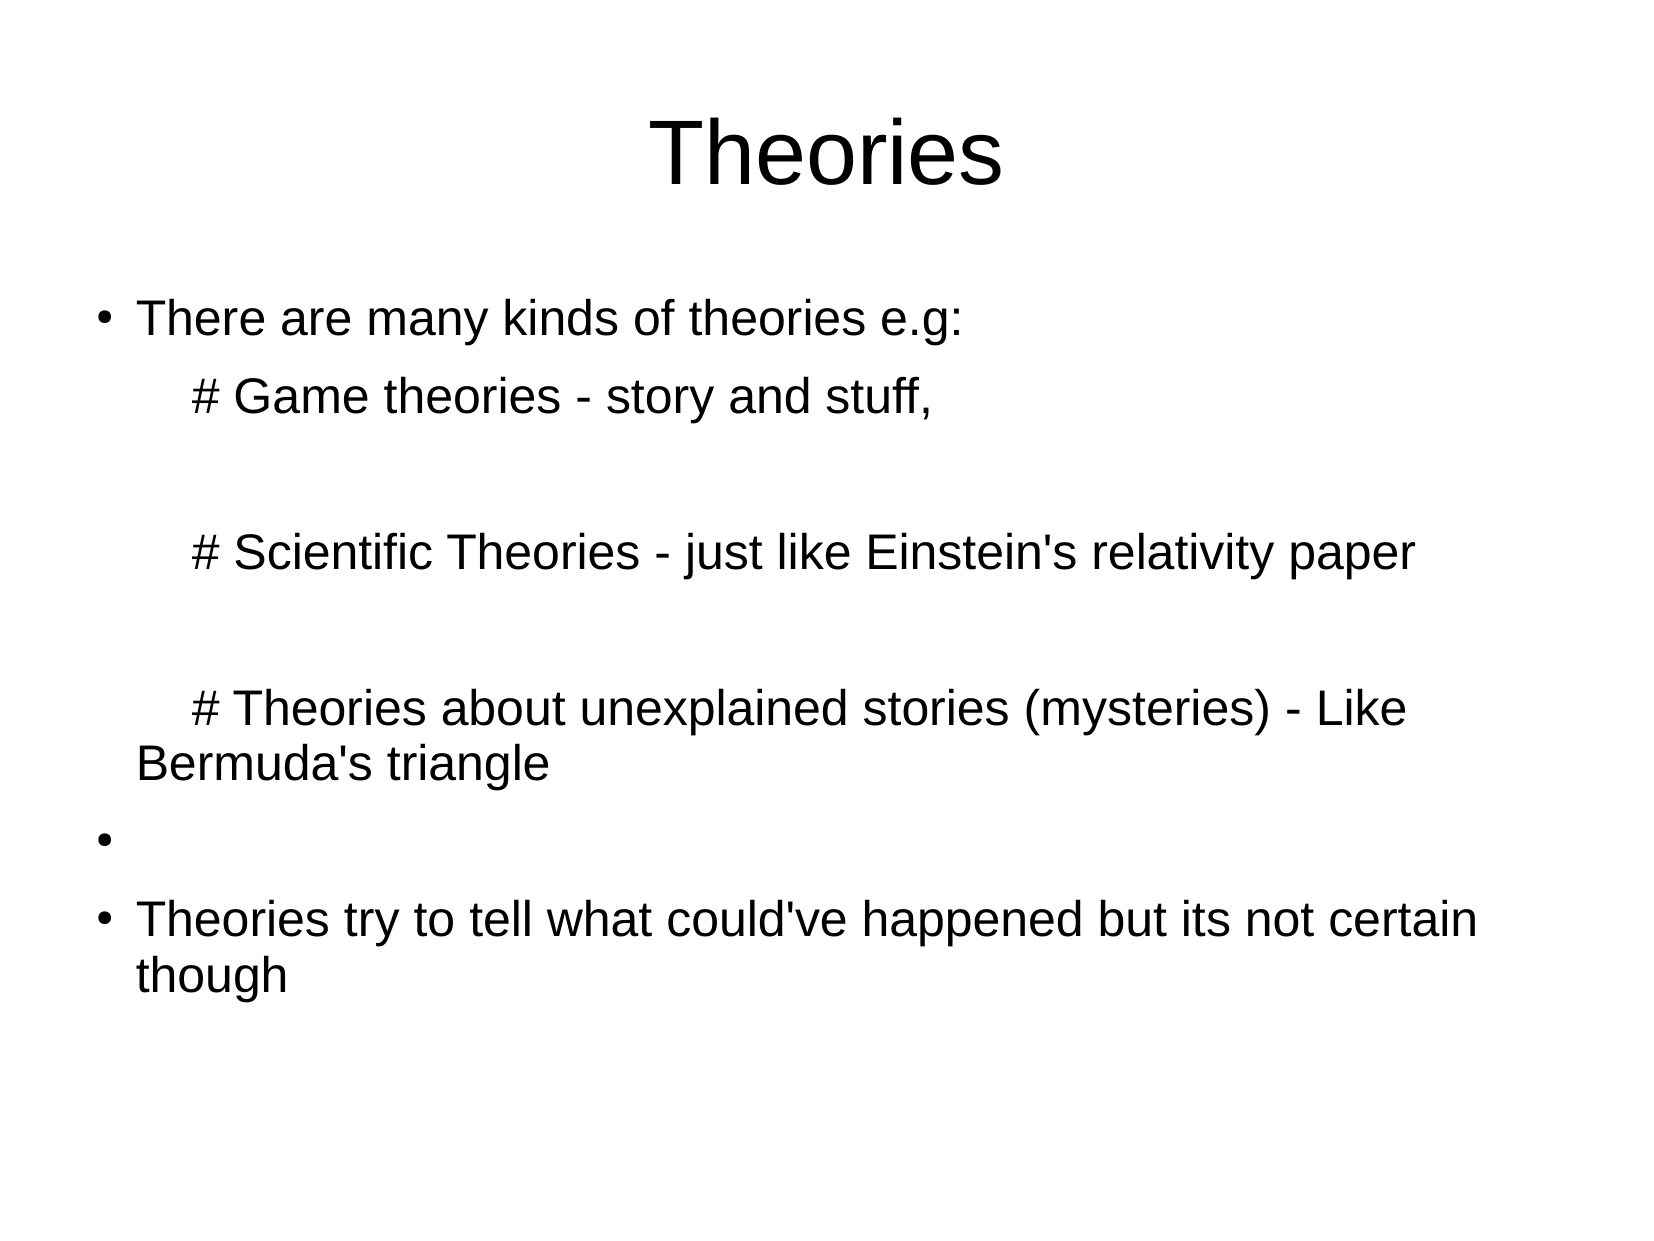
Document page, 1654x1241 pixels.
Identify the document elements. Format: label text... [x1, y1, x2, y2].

title Theories [82, 49, 1571, 257]
list There are many kinds of theories e.g: # Game theories - story and stuff, # Scientific Theories - just like Einstein's relativity paper # Theories about unexplained stories (mysteries) - Like Bermuda's triangle Theories try to tell what could've happened but its not certain though [82, 290, 1571, 1010]
